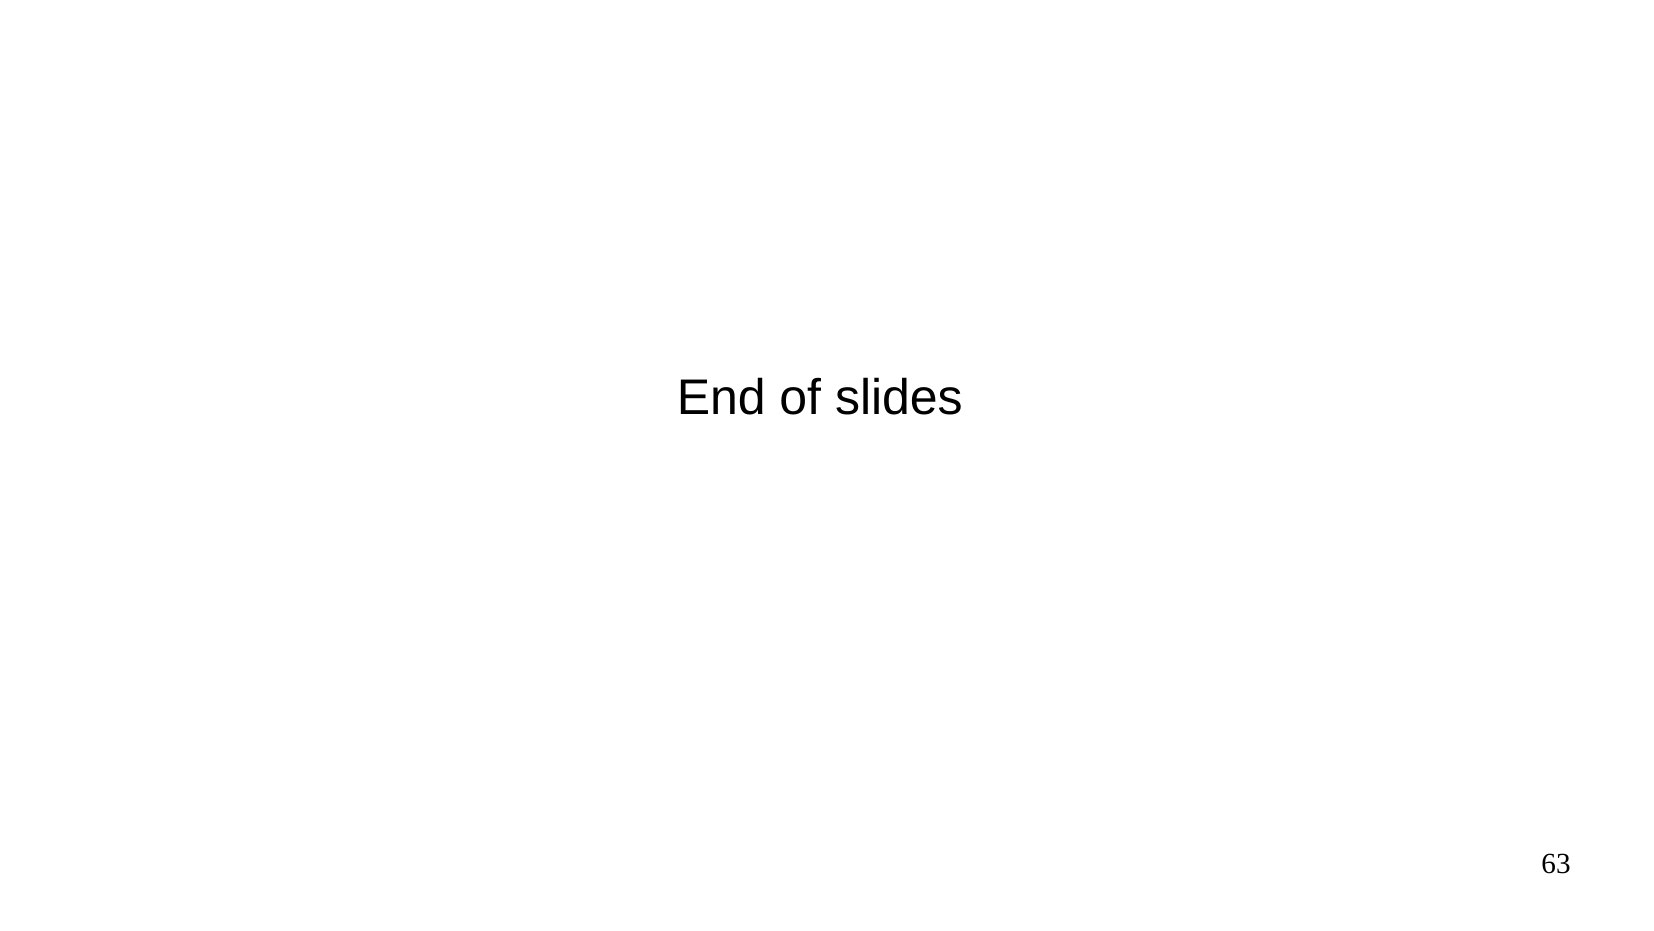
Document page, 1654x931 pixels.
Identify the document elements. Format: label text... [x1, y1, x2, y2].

subtitle End of slides [82, 37, 1571, 758]
